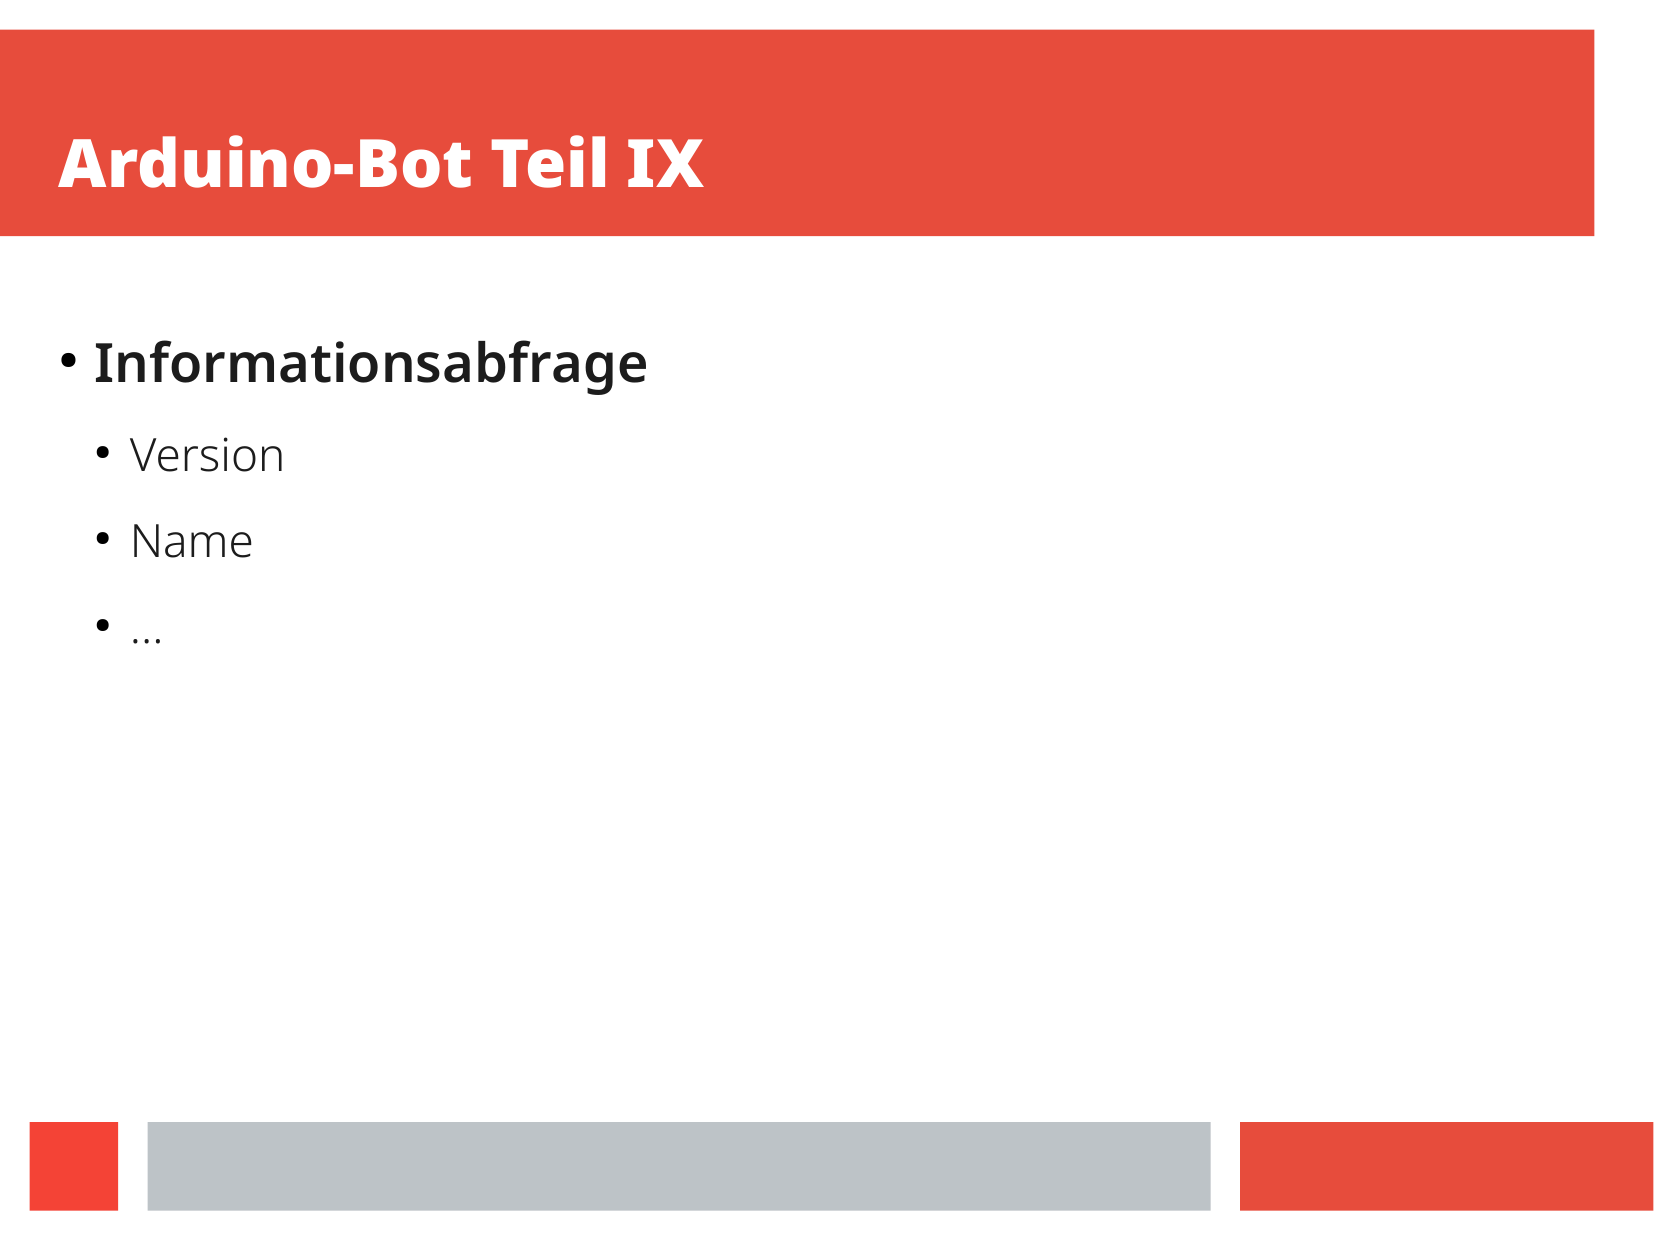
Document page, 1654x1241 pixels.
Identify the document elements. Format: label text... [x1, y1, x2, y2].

list Informationsabfrage Version Name ... [59, 324, 1565, 1093]
title Arduino-Bot Teil IX [59, 59, 1595, 207]
